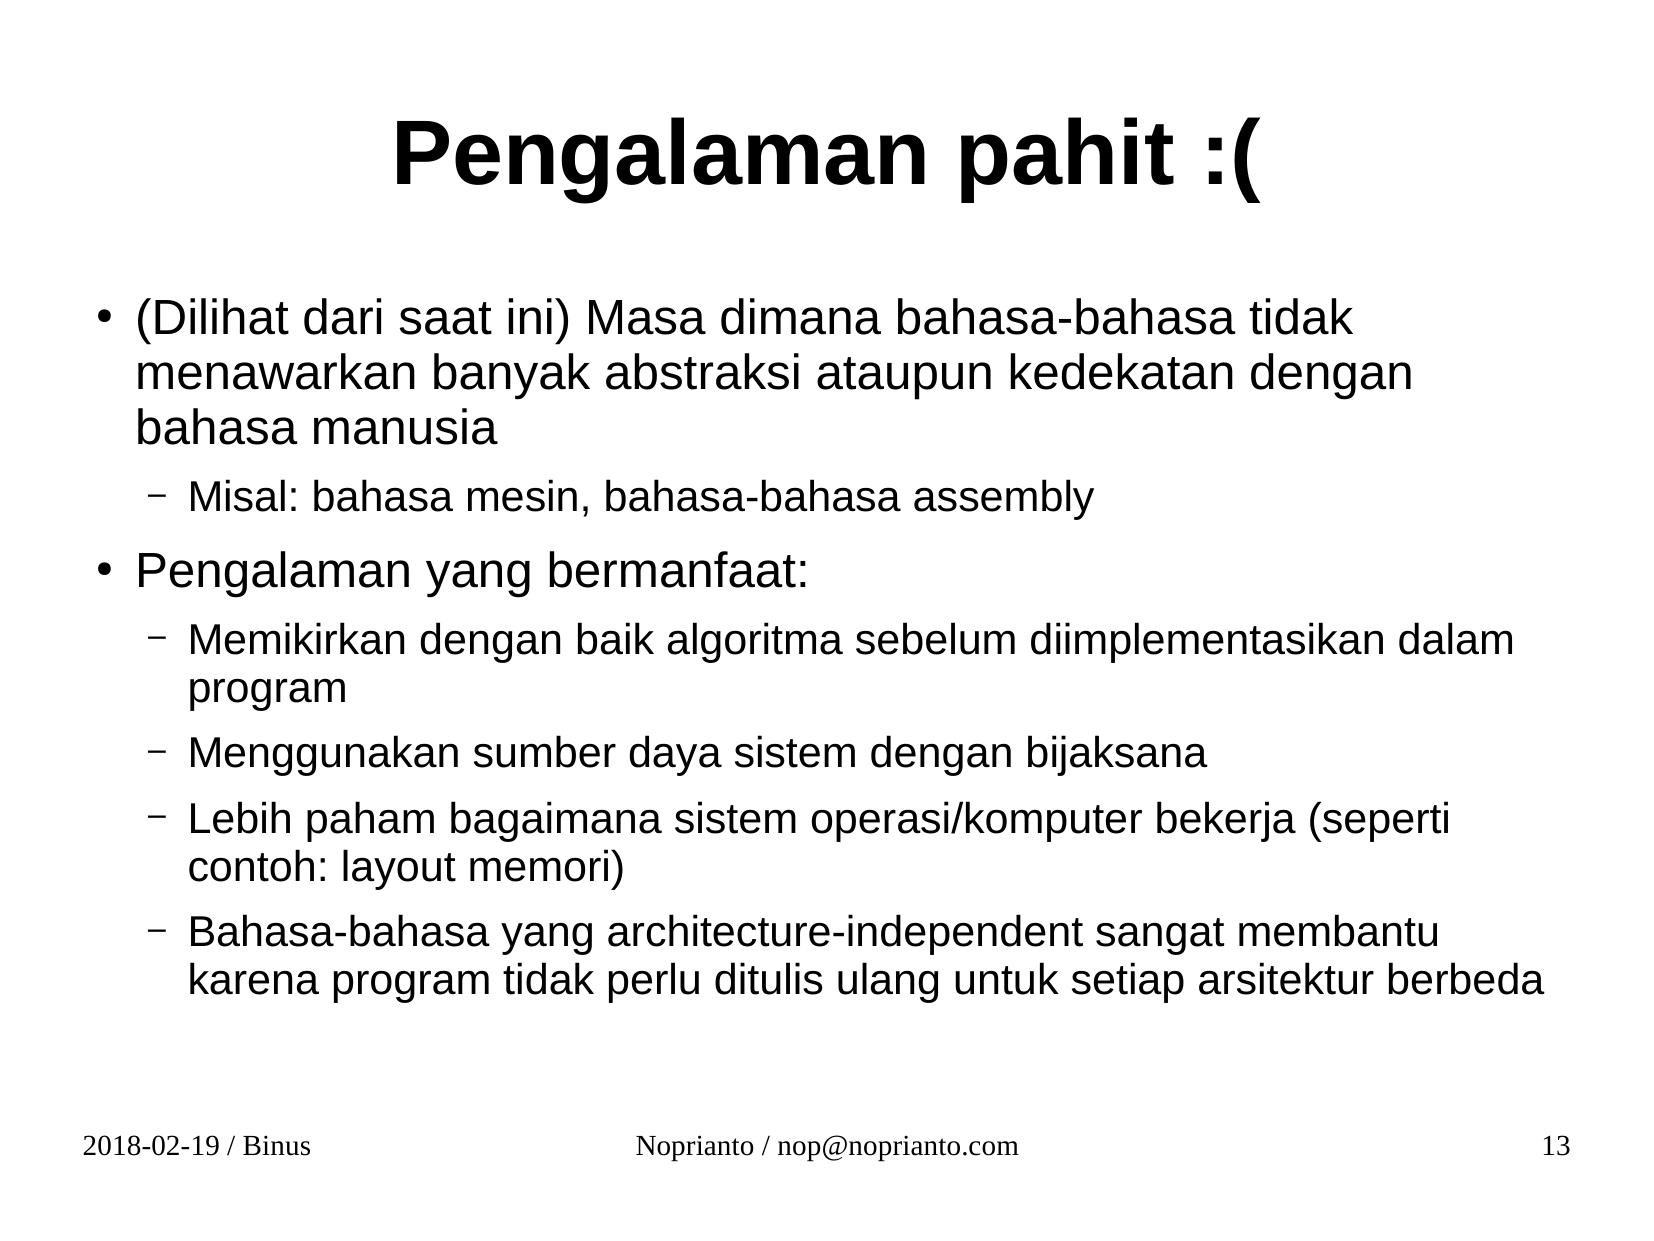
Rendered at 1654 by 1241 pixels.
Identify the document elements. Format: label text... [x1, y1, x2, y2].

title Pengalaman pahit :( [82, 49, 1571, 257]
list (Dilihat dari saat ini) Masa dimana bahasa-bahasa tidak menawarkan banyak abstraksi ataupun kedekatan dengan bahasa manusia Misal: bahasa mesin, bahasa-bahasa assembly Pengalaman yang bermanfaat: Memikirkan dengan baik algoritma sebelum diimplementasikan dalam program Menggunakan sumber daya sistem dengan bijaksana Lebih paham bagaimana sistem operasi/komputer bekerja (seperti contoh: layout memori) Bahasa-bahasa yang architecture-independent sangat membantu karena program tidak perlu ditulis ulang untuk setiap arsitektur berbeda [82, 290, 1571, 1010]
